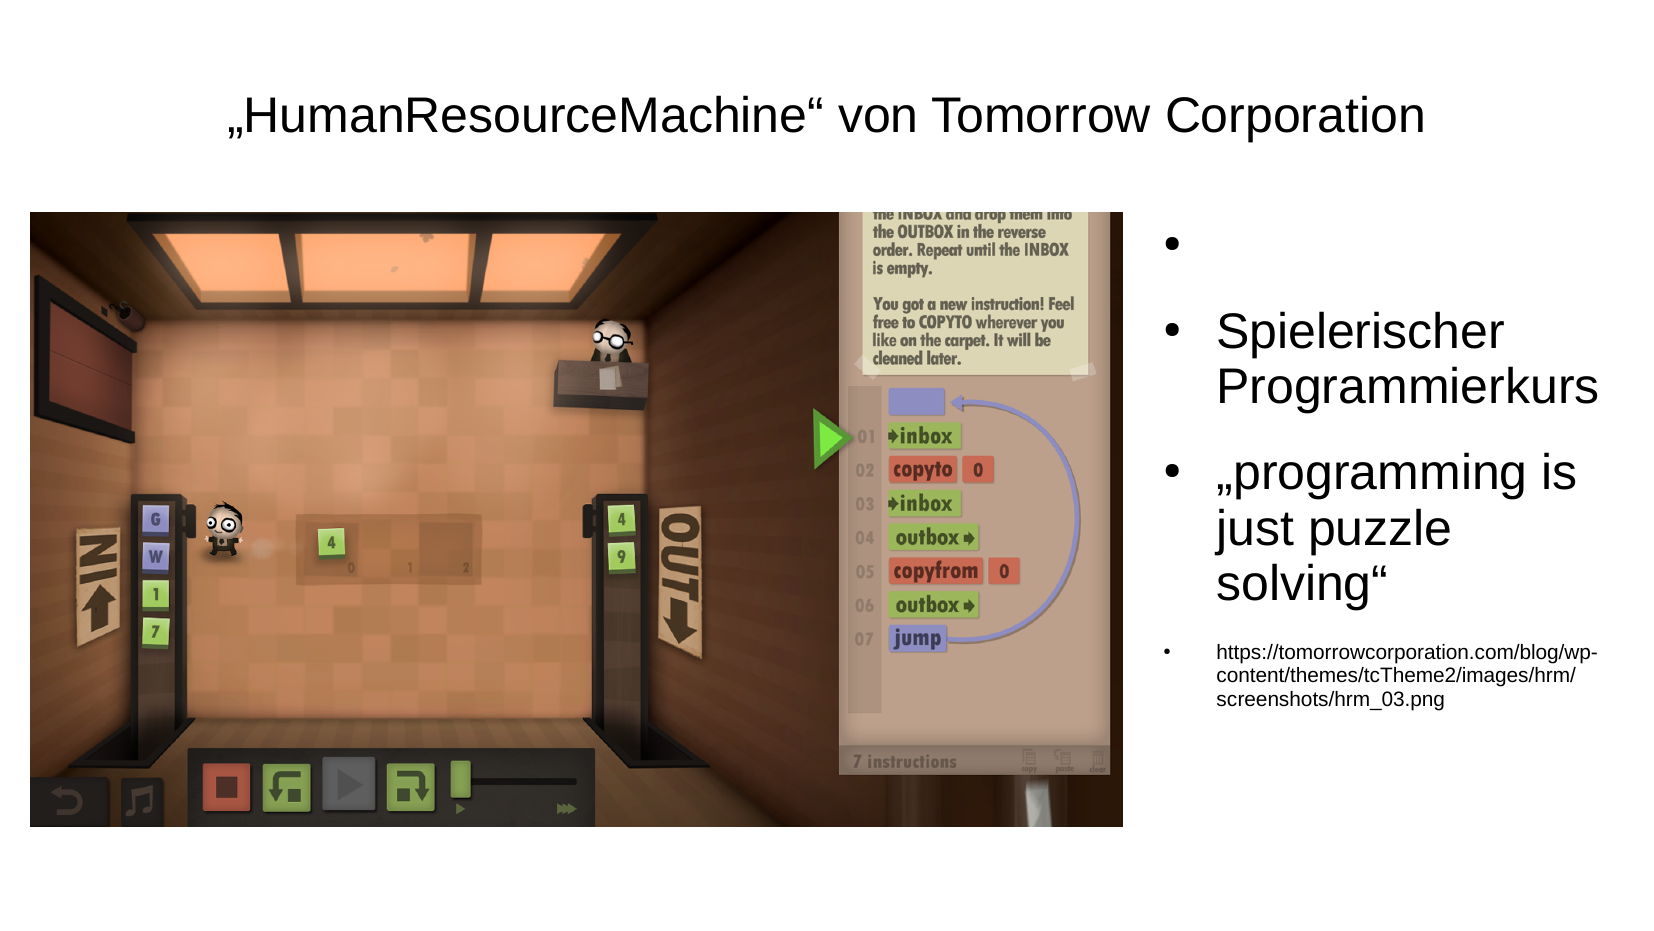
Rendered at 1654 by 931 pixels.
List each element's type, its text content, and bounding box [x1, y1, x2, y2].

list Spielerischer Programmierkurs „programming is just puzzle solving“ https://tomorrowcorporation.com/blog/wp-content/themes/tcTheme2/images/hrm/screenshots/hrm_03.png [1145, 217, 1630, 827]
title „HumanResourceMachine“ von Tomorrow Corporation [82, 37, 1571, 193]
picture [30, 212, 1123, 827]
